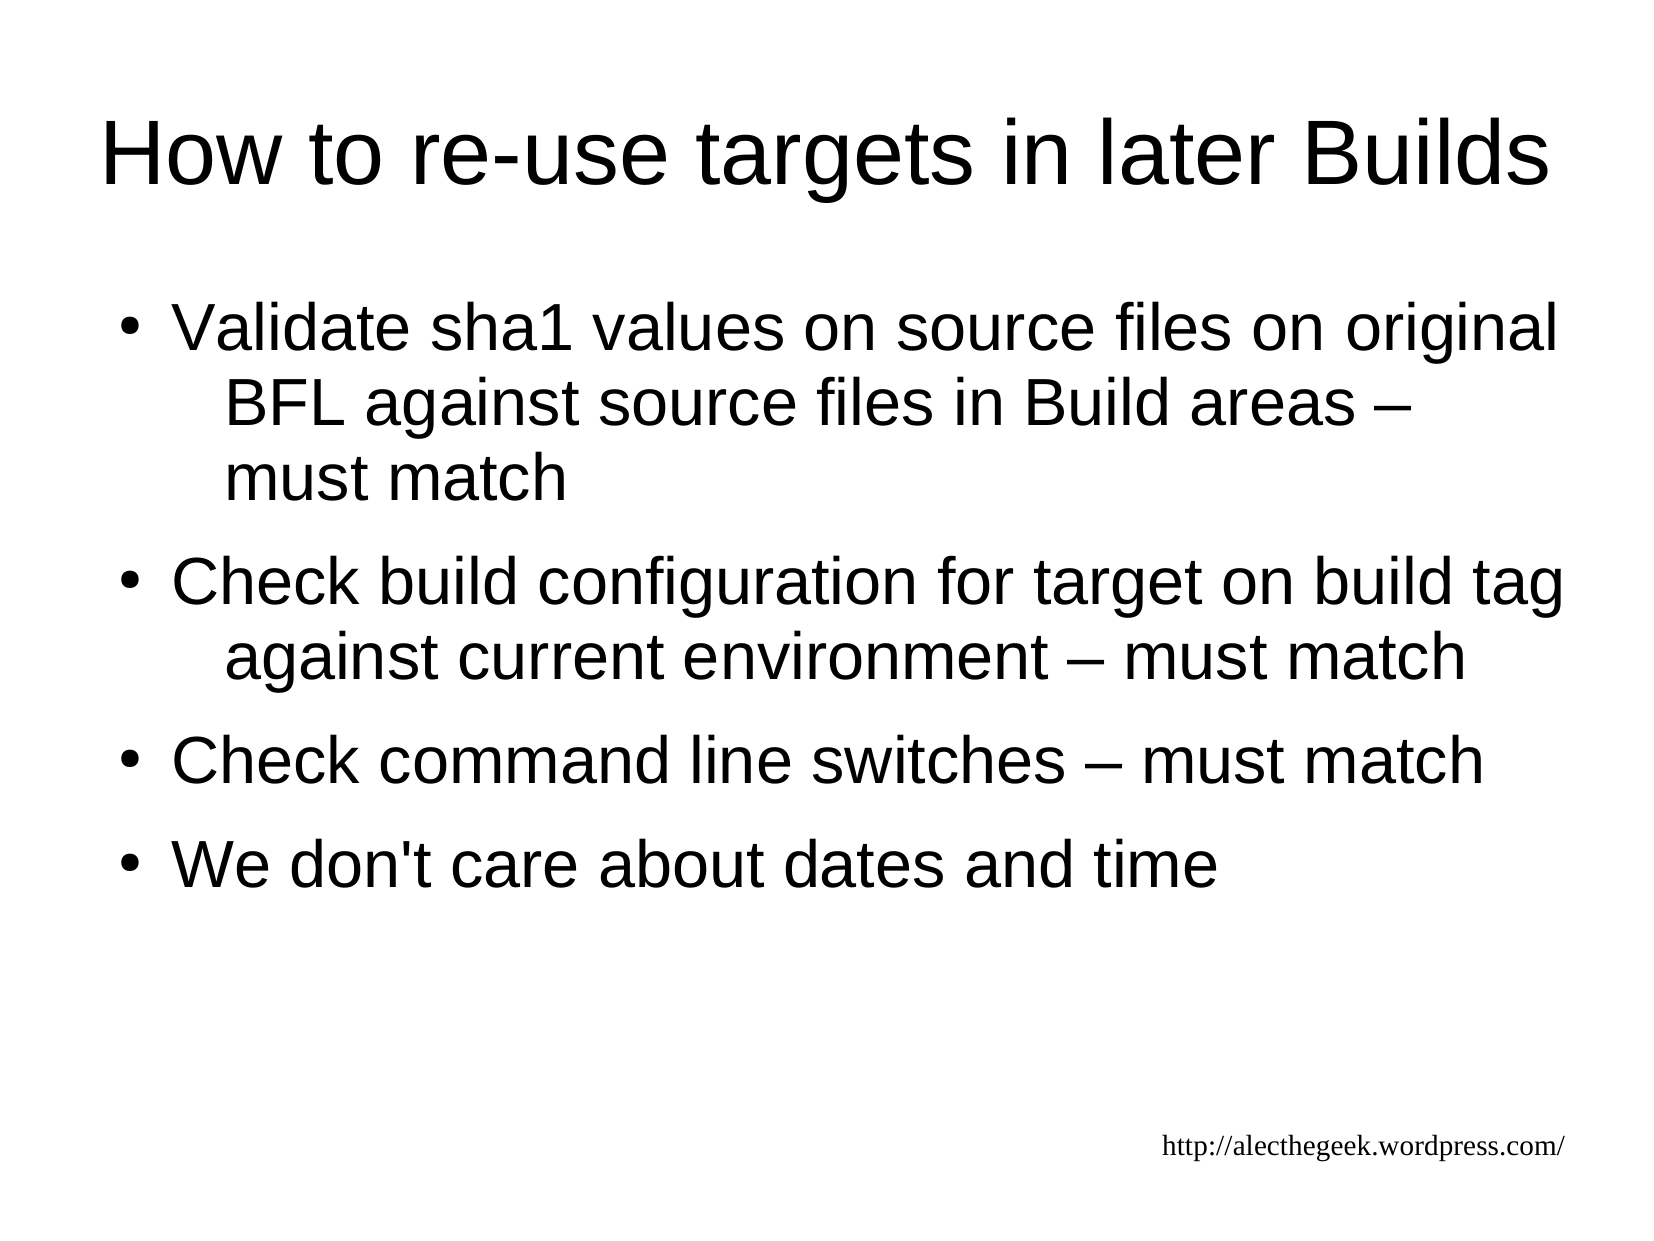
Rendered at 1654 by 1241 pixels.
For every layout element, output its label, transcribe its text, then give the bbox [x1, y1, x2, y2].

title How to re-use targets in later Builds [82, 49, 1571, 257]
list Validate sha1 values on source files on original BFL against source files in Build areas – must match Check build configuration for target on build tag against current environment – must match Check command line switches – must match We don't care about dates and time [82, 290, 1571, 1109]
